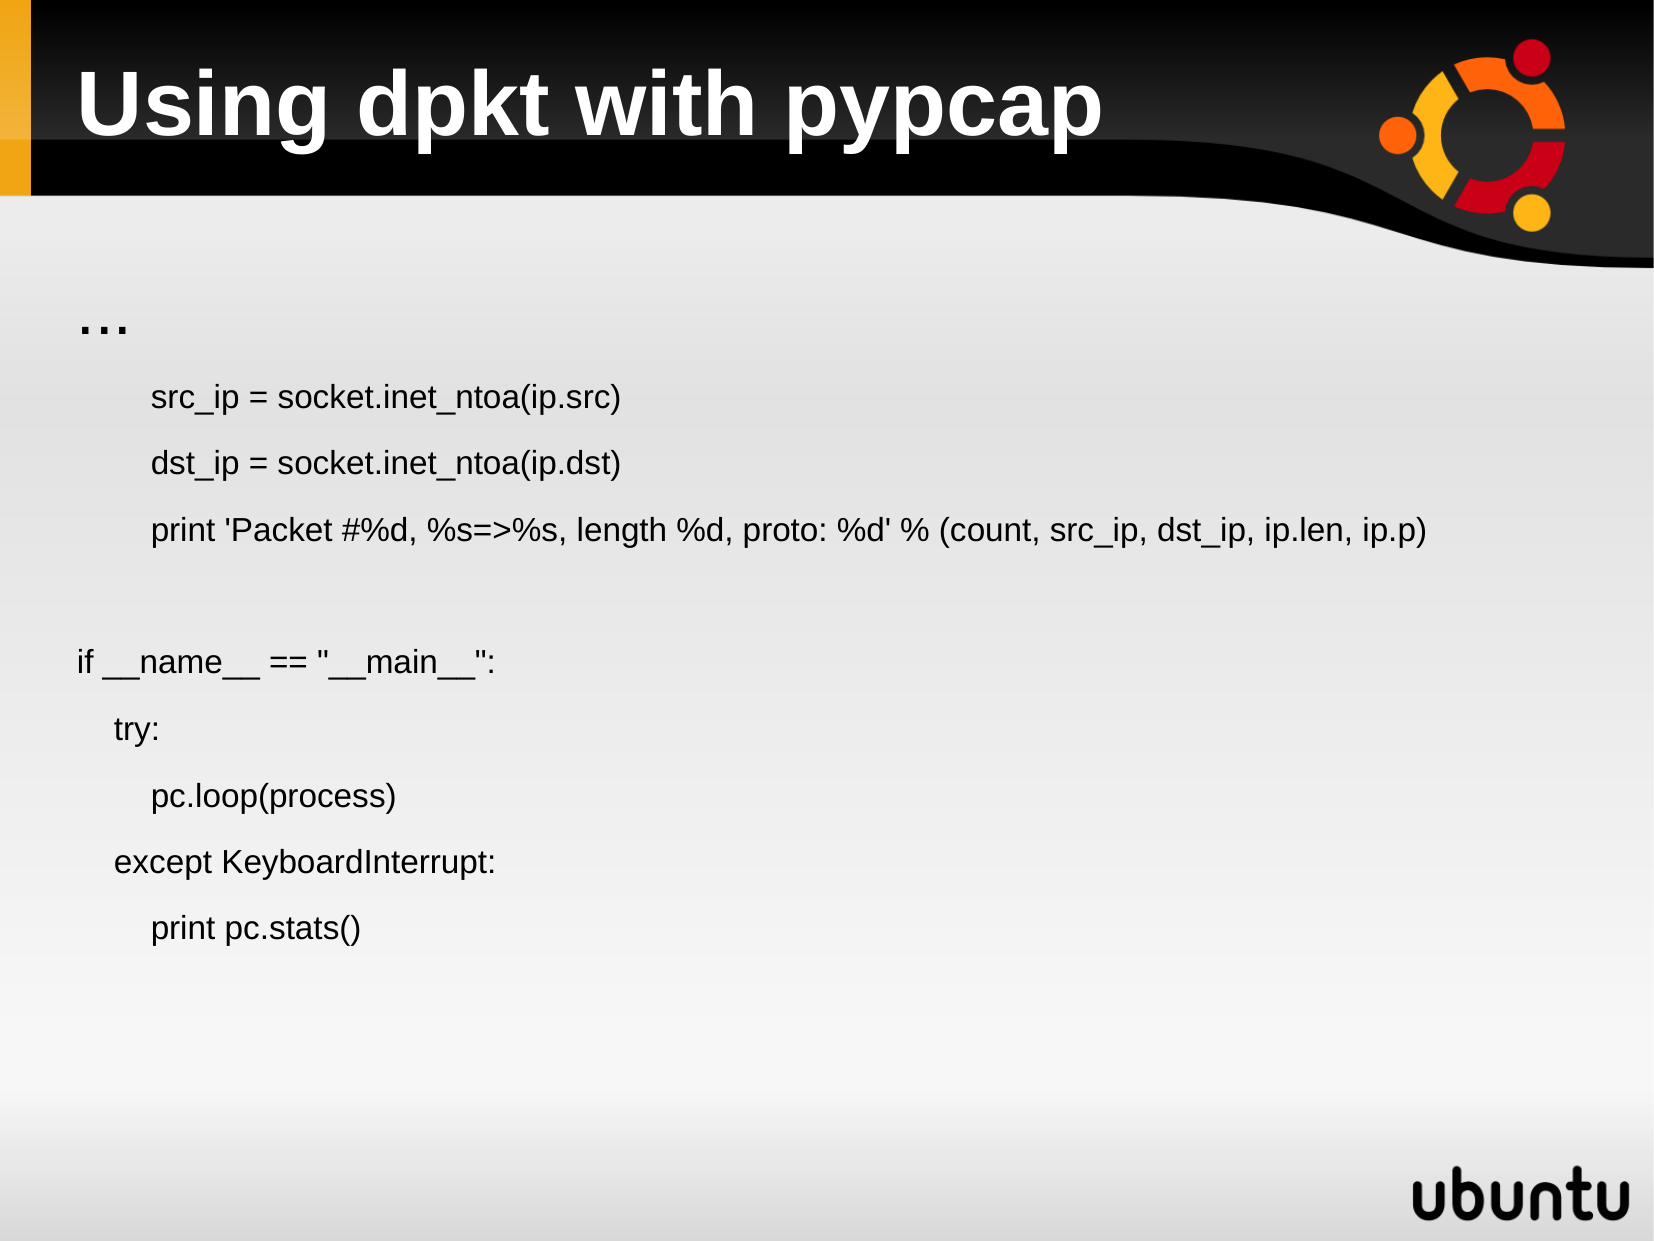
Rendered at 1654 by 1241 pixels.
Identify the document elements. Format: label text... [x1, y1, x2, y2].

list ... src_ip = socket.inet_ntoa(ip.src) dst_ip = socket.inet_ntoa(ip.dst) print 'Packet #%d, %s=>%s, length %d, proto: %d' % (count, src_ip, dst_ip, ip.len, ip.p) if __name__ == "__main__": try: pc.loop(process) except KeyboardInterrupt: print pc.stats() [76, 273, 1565, 1078]
picture [0, 0, 1654, 1241]
title Using dpkt with pypcap [76, 7, 1565, 200]
